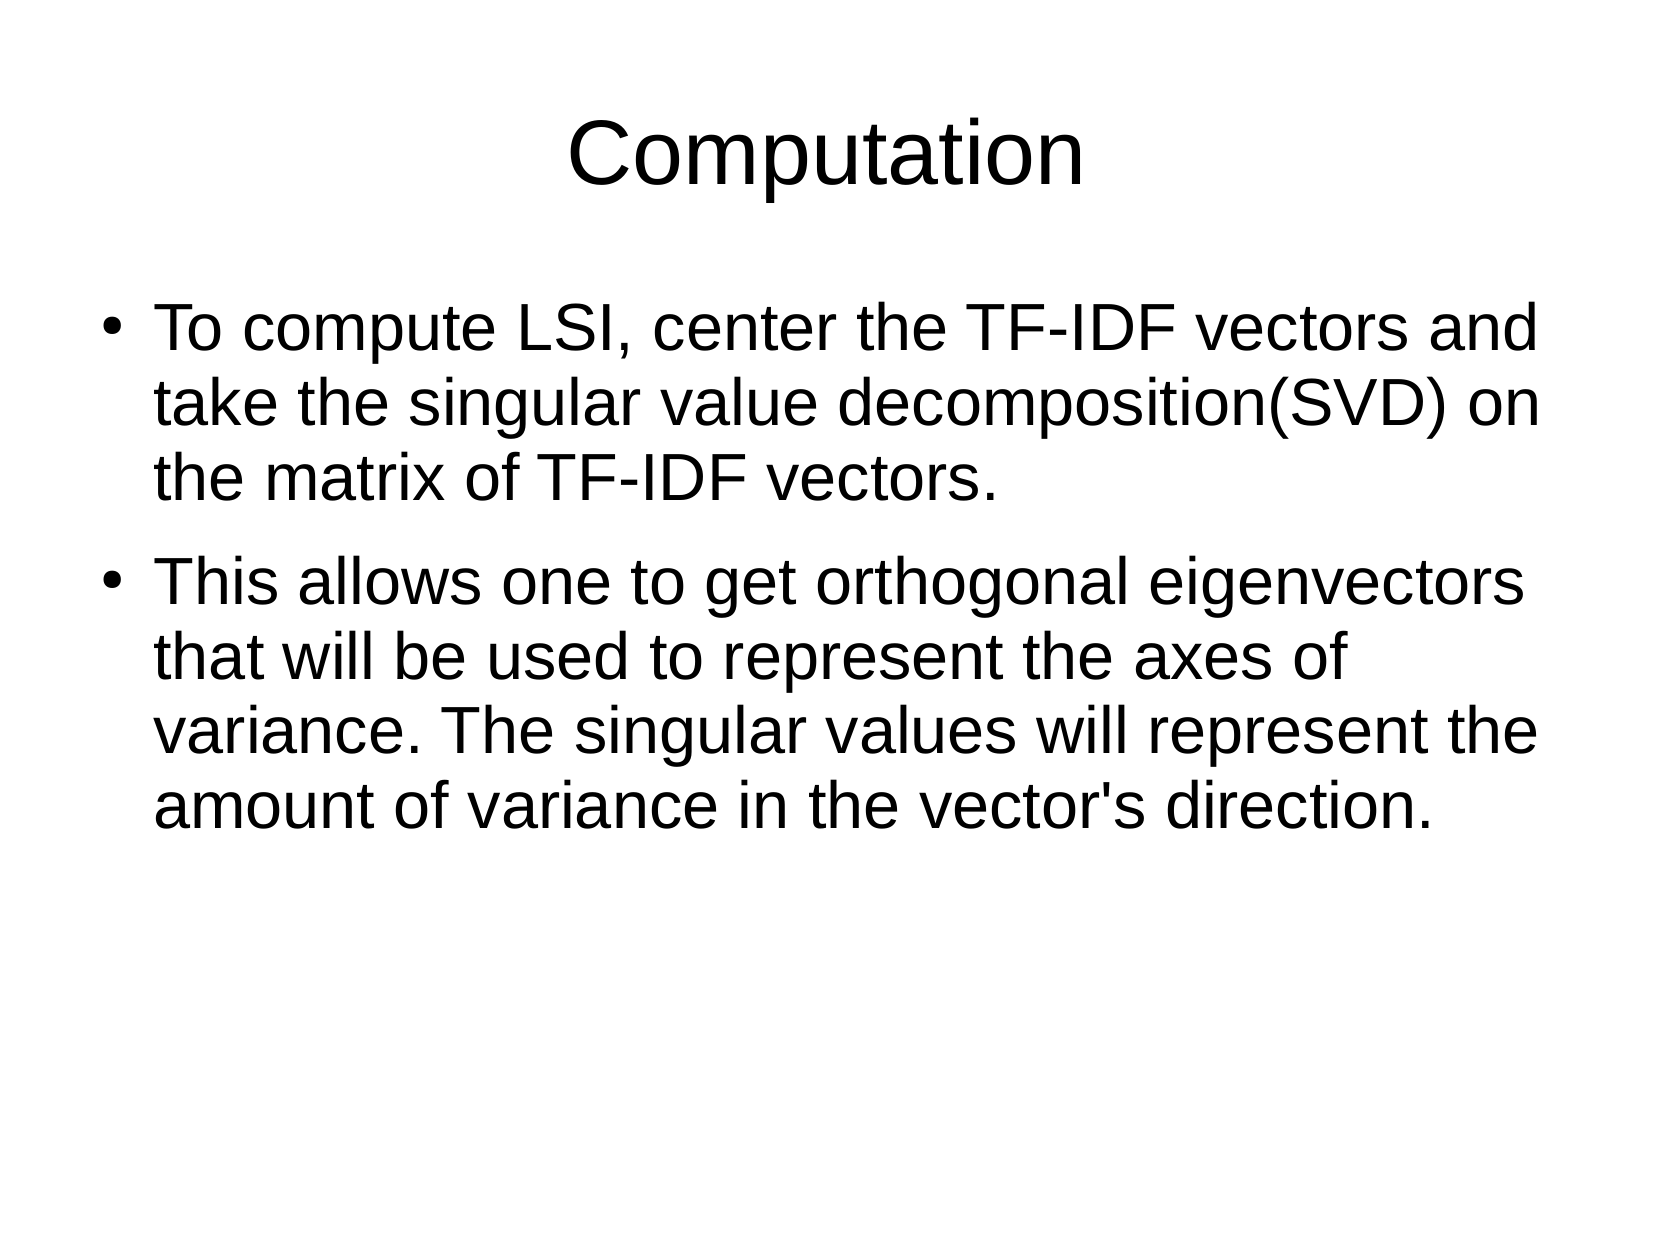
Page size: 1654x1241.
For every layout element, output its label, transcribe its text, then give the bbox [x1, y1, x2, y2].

list To compute LSI, center the TF-IDF vectors and take the singular value decomposition(SVD) on the matrix of TF-IDF vectors. This allows one to get orthogonal eigenvectors that will be used to represent the axes of variance. The singular values will represent the amount of variance in the vector's direction. [82, 290, 1571, 1109]
title Computation [82, 49, 1571, 257]
